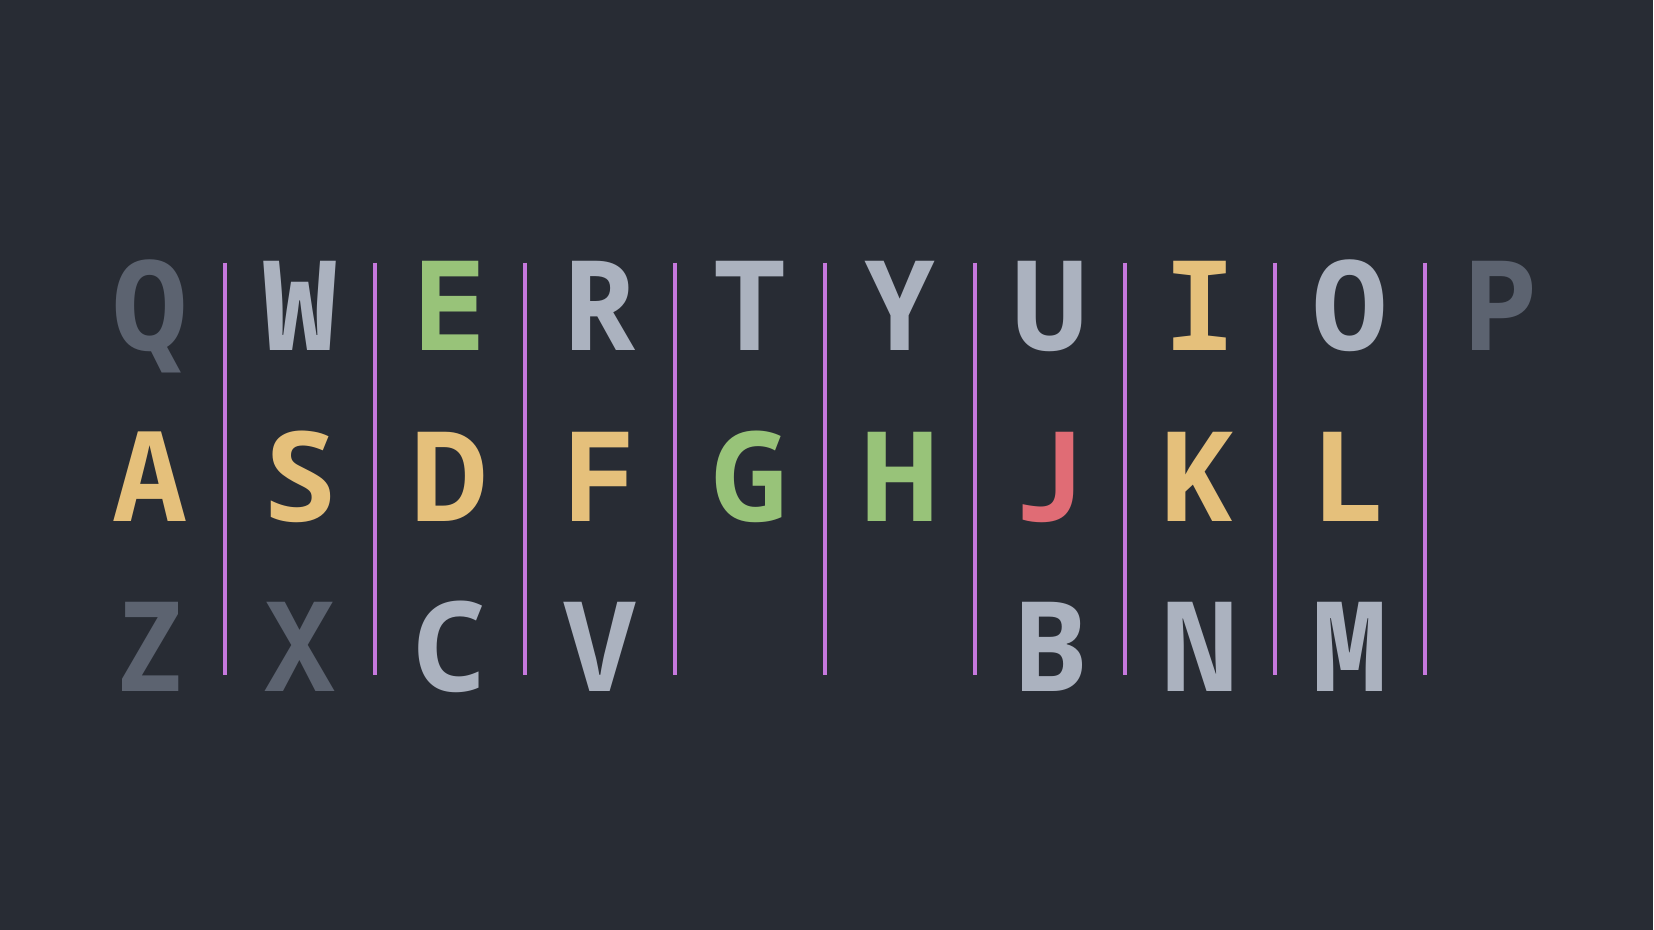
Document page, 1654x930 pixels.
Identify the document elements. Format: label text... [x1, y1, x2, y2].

subtitle Q W E R T Y U I O P A S D F G H J K L Z X C V B N M [112, 112, 1568, 833]
